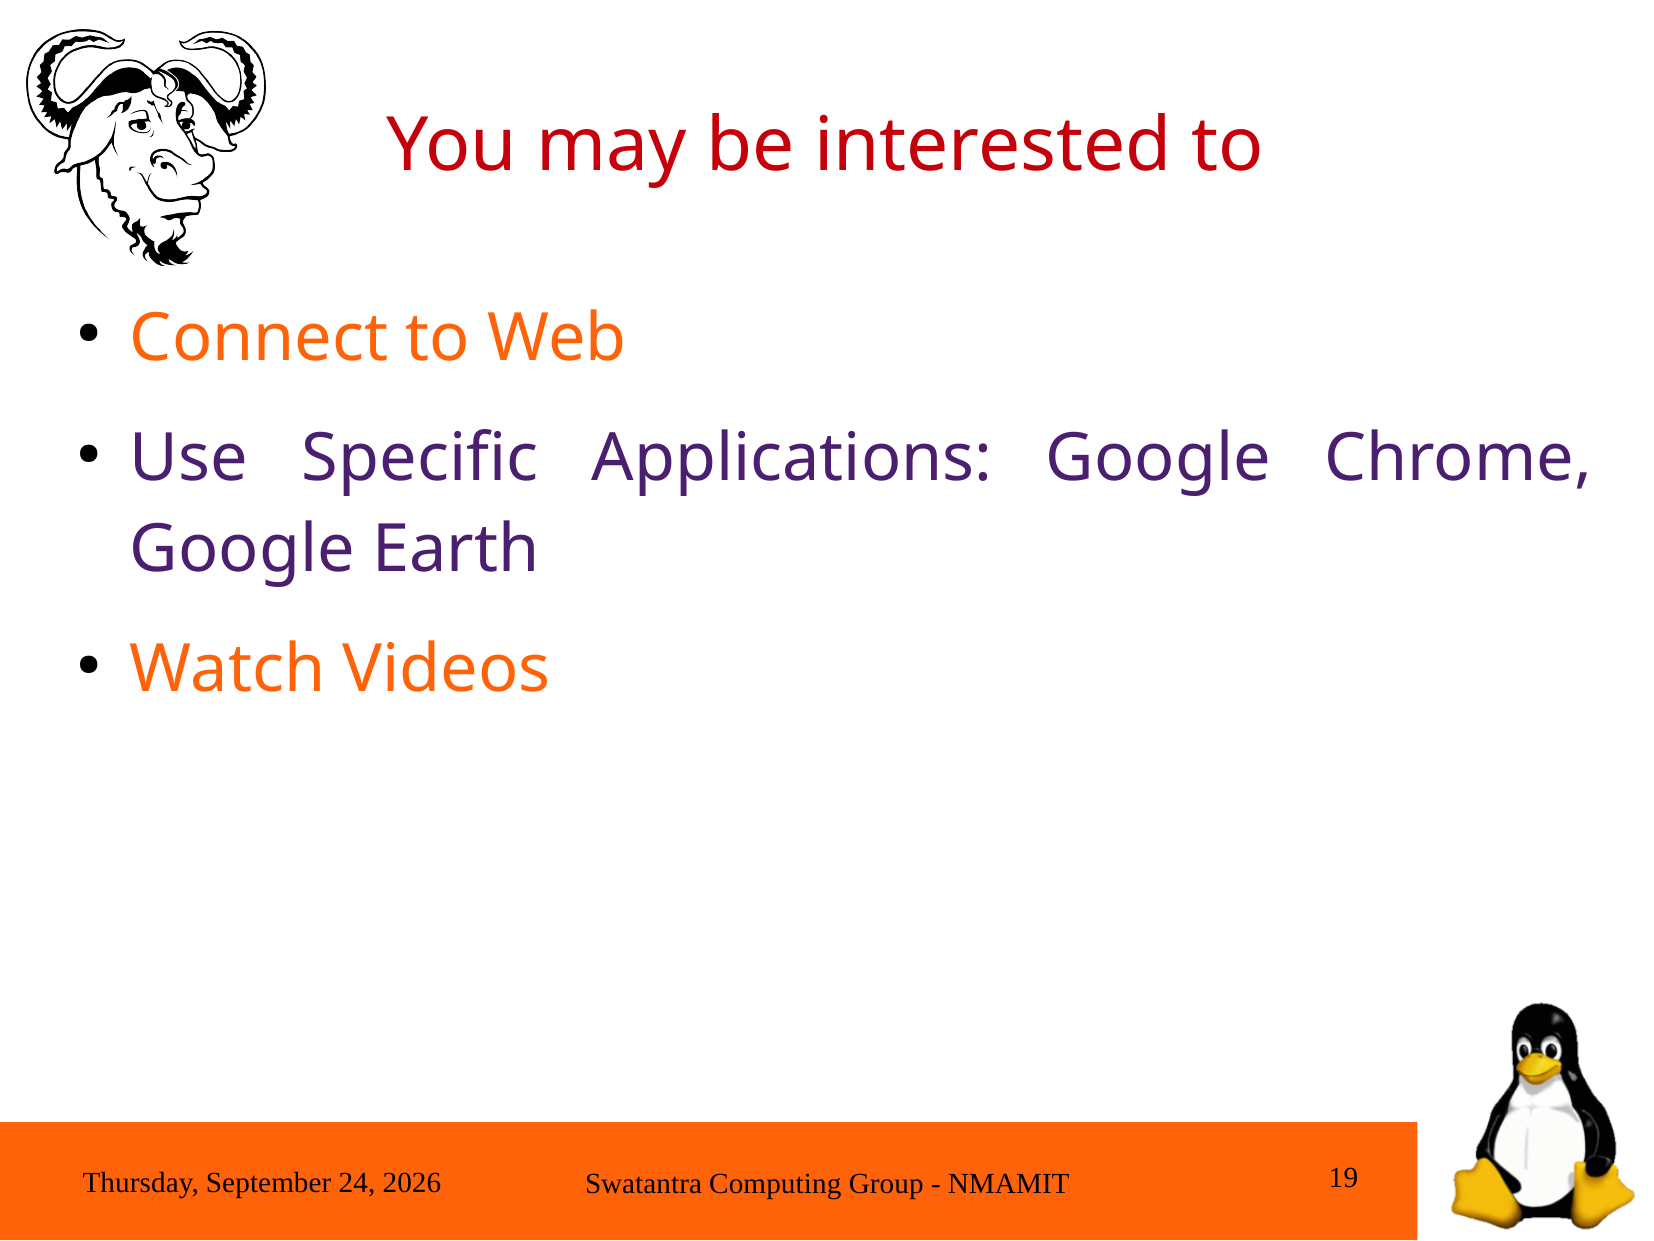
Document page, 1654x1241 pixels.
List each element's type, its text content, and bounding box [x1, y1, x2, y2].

title You may be interested to [56, 47, 1596, 234]
picture [1446, 997, 1640, 1235]
list Connect to Web Use Specific Applications: Google Chrome, Google Earth Watch Videos [59, 289, 1595, 1108]
picture [26, 29, 266, 266]
